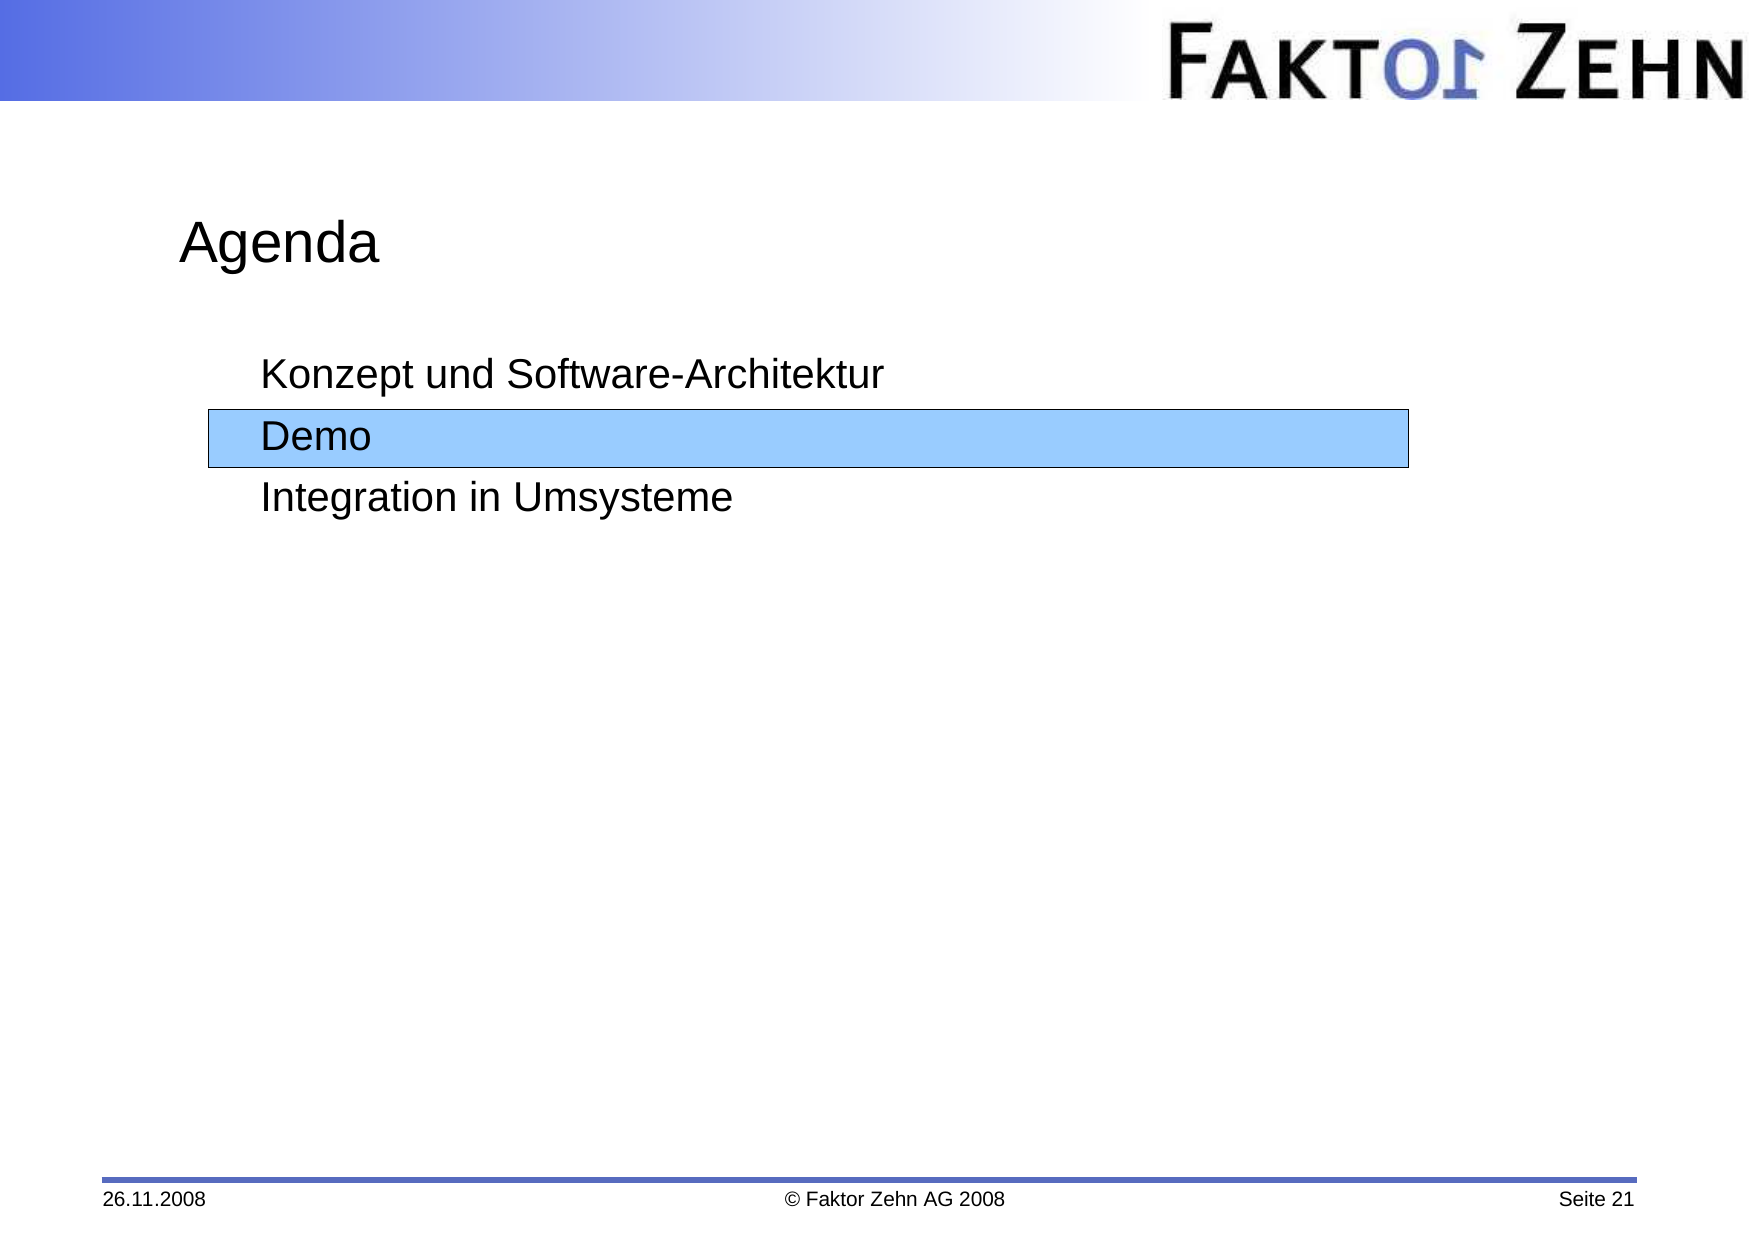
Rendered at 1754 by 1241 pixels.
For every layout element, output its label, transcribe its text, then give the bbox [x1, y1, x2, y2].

title Agenda [179, 191, 1577, 294]
text_box [208, 409, 242, 468]
picture [1162, 7, 1752, 100]
list Konzept und Software-Architektur Demo Integration in Umsysteme [242, 351, 1489, 1058]
